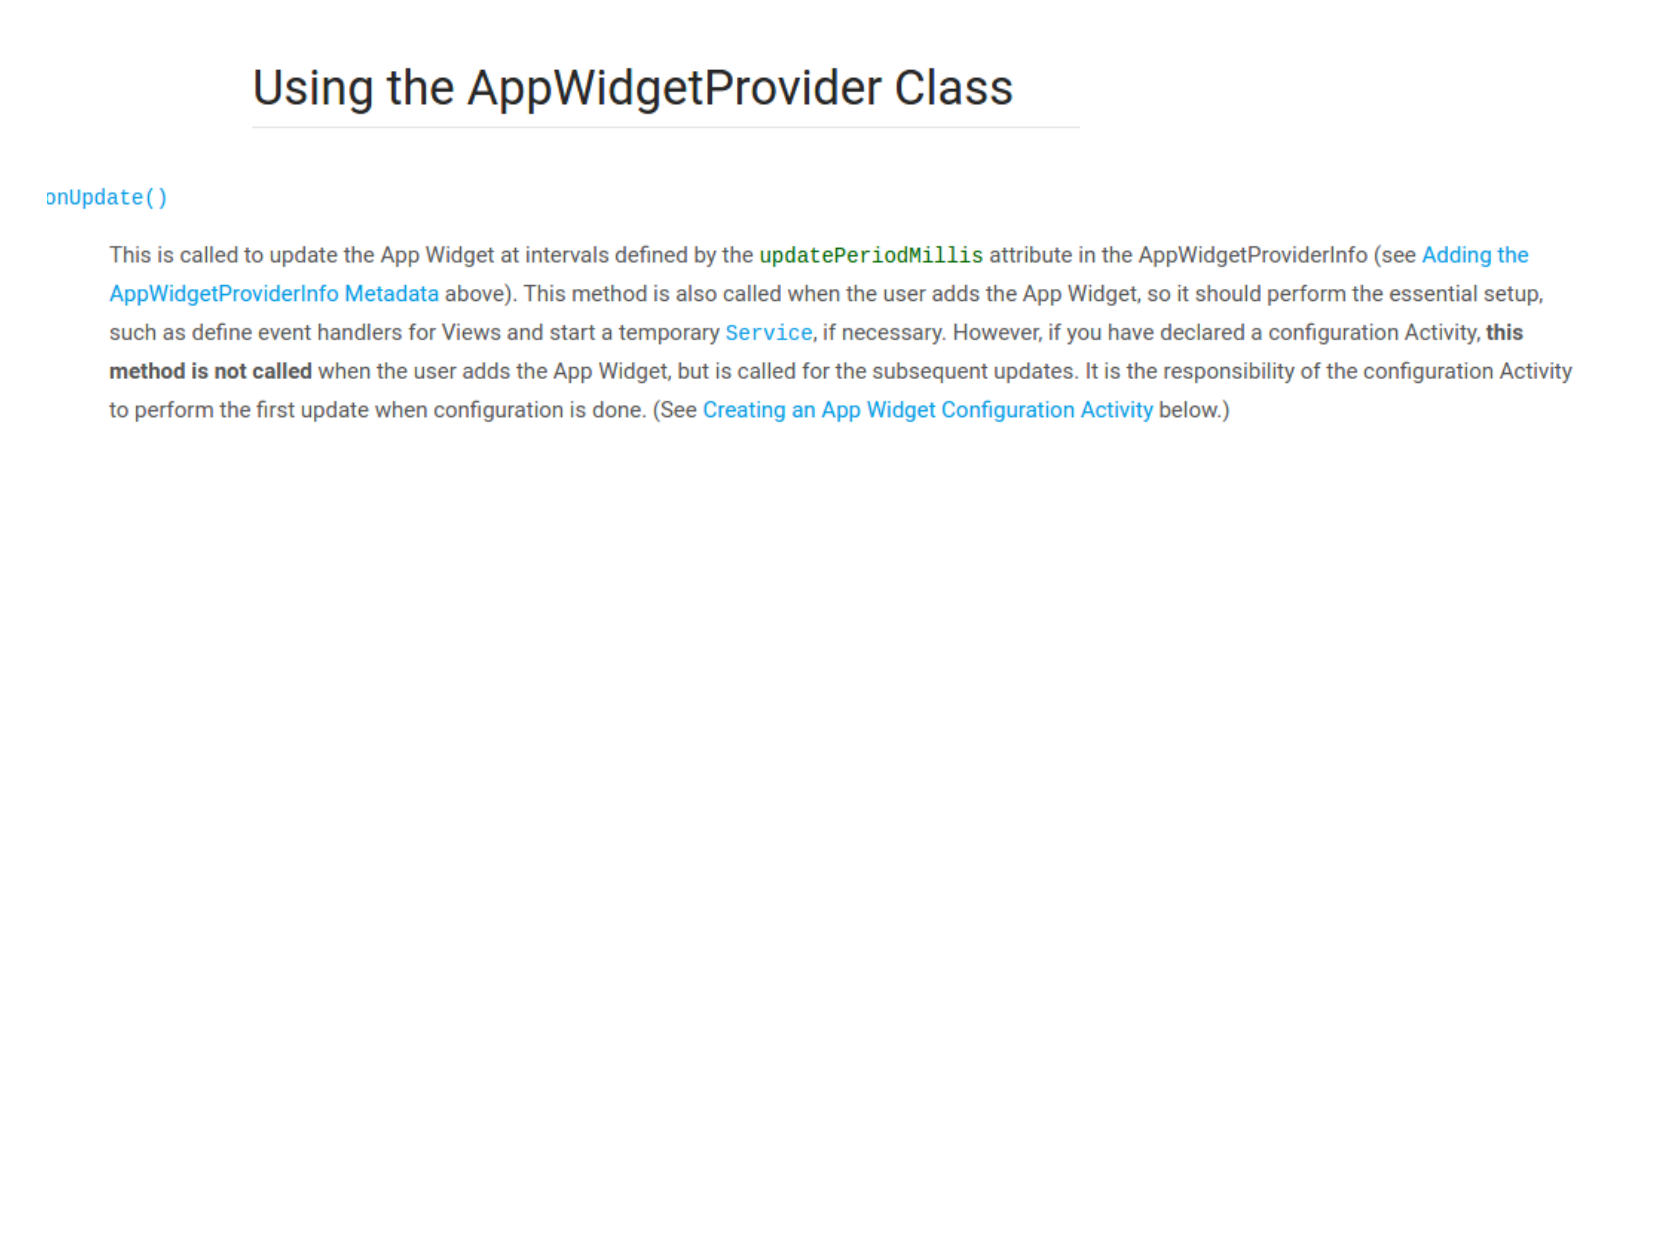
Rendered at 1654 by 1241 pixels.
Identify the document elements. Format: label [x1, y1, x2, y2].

picture [248, 40, 1080, 130]
picture [47, 157, 1607, 438]
